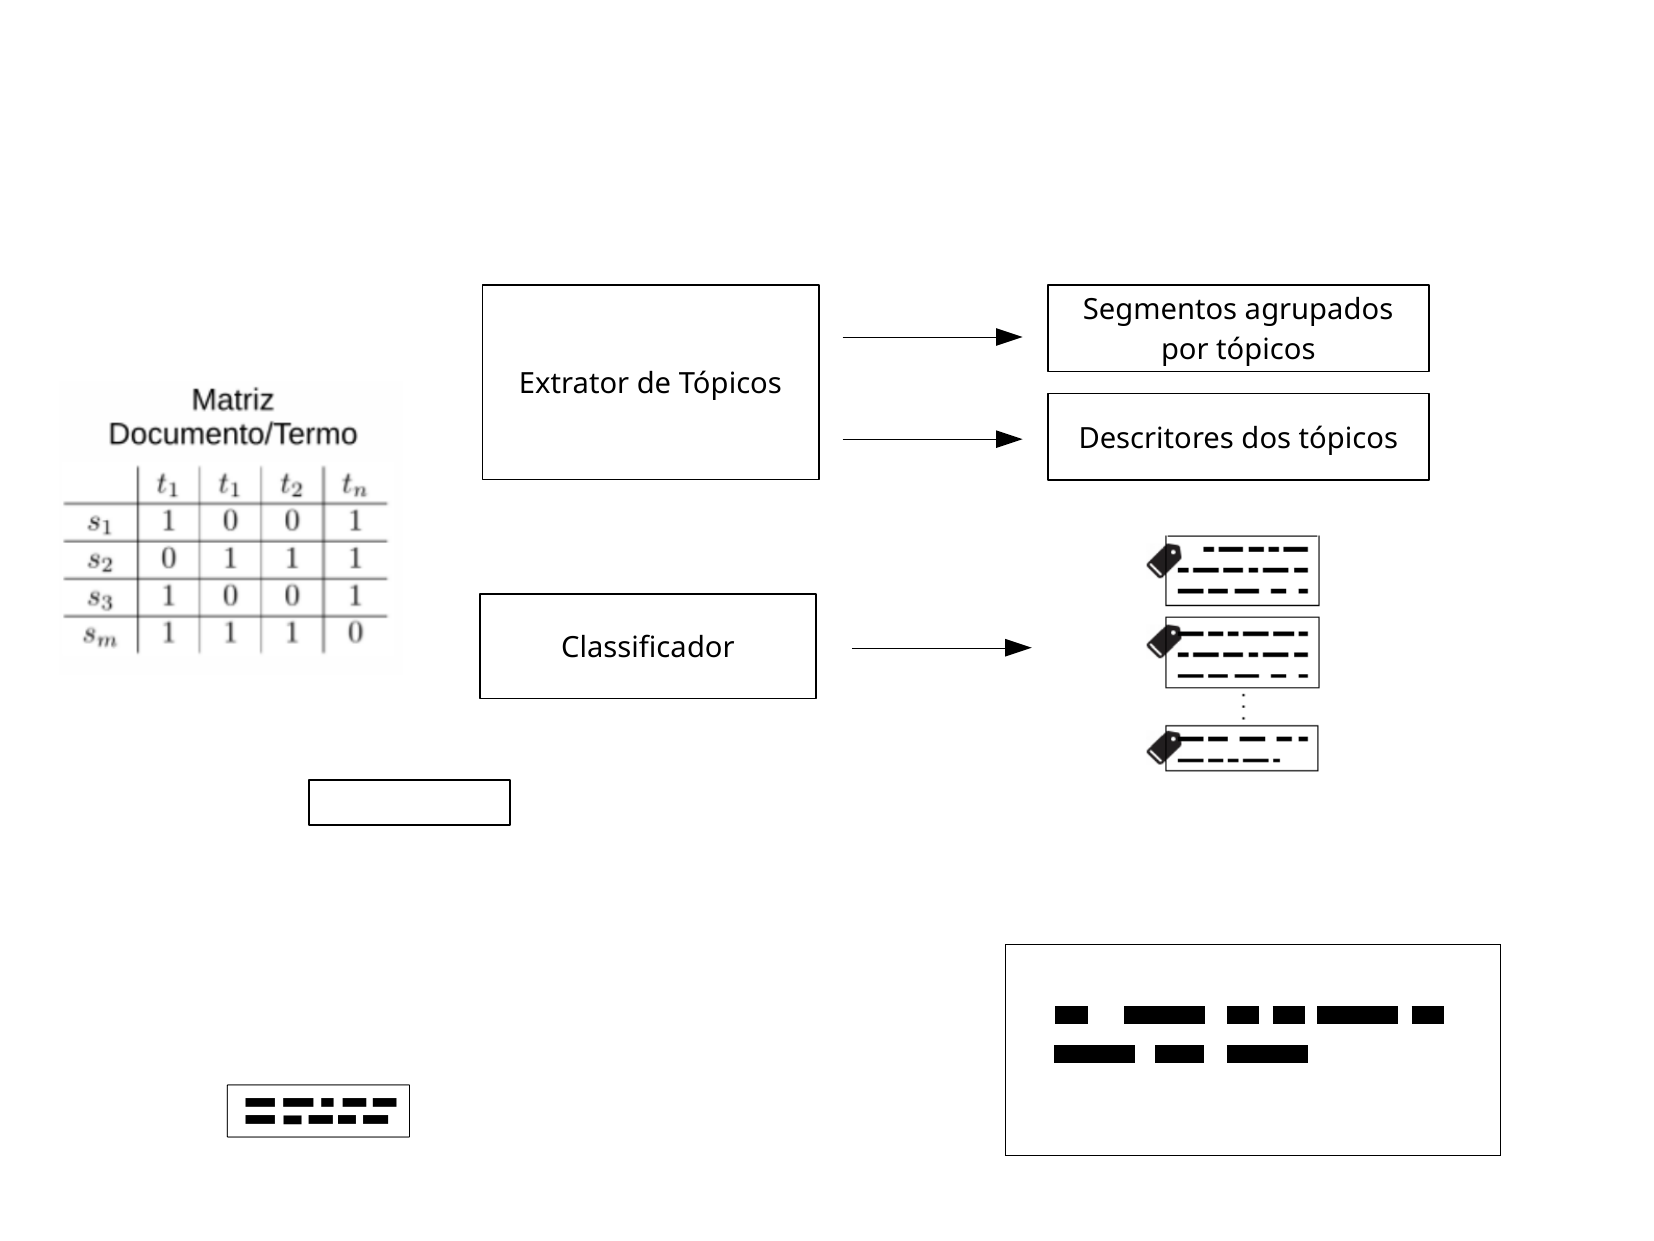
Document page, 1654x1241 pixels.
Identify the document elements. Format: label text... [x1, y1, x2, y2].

picture [1138, 524, 1334, 780]
picture [222, 1079, 413, 1140]
text_box [308, 780, 510, 825]
text_box Extrator de Tópicos [482, 284, 819, 480]
text_box Classificador [479, 593, 816, 699]
text_box Descritores dos tópicos [1047, 393, 1429, 480]
text_box Segmentos agrupados por tópicos [1047, 284, 1429, 372]
picture [59, 364, 405, 675]
